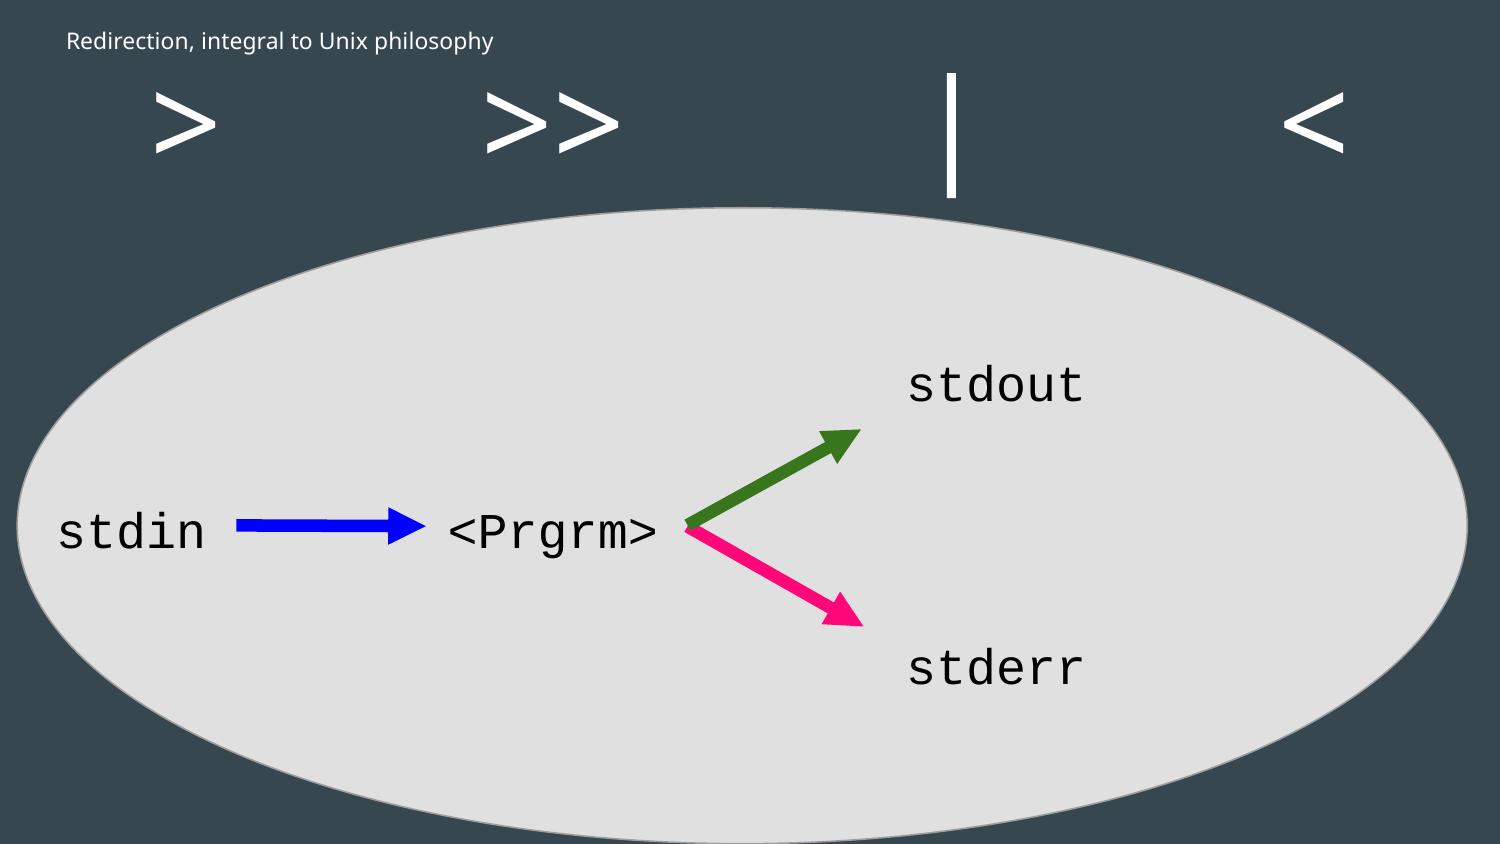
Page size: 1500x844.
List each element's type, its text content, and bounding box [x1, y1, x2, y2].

title Redirection, integral to Unix philosophy [51, 11, 688, 63]
text_box stdout [891, 336, 1111, 422]
text_box stdin [41, 483, 223, 569]
text_box stderr [891, 619, 1111, 705]
text_box [17, 207, 1468, 844]
text_box <Prgrm> [432, 483, 681, 569]
title > >> | < [51, 28, 1449, 208]
